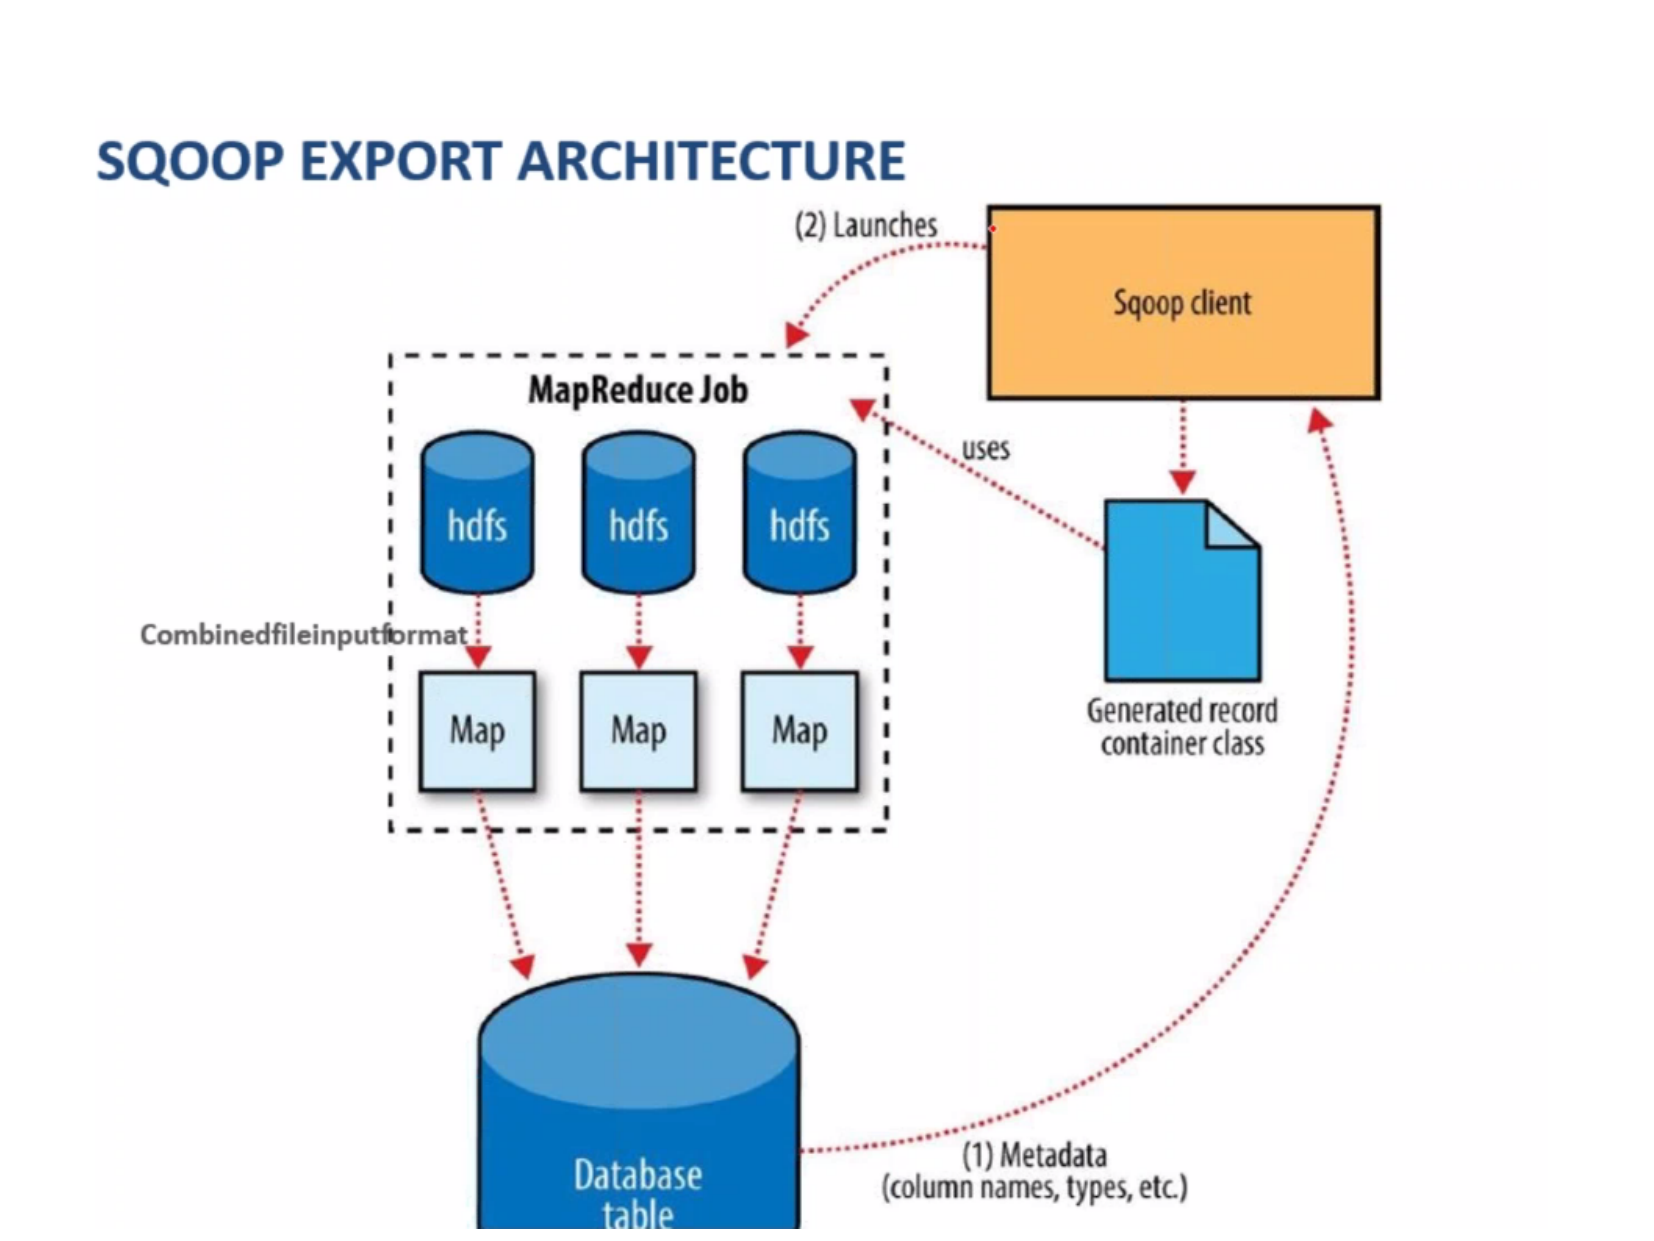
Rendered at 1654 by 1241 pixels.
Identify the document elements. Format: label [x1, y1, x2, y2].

picture [95, 118, 1548, 1230]
